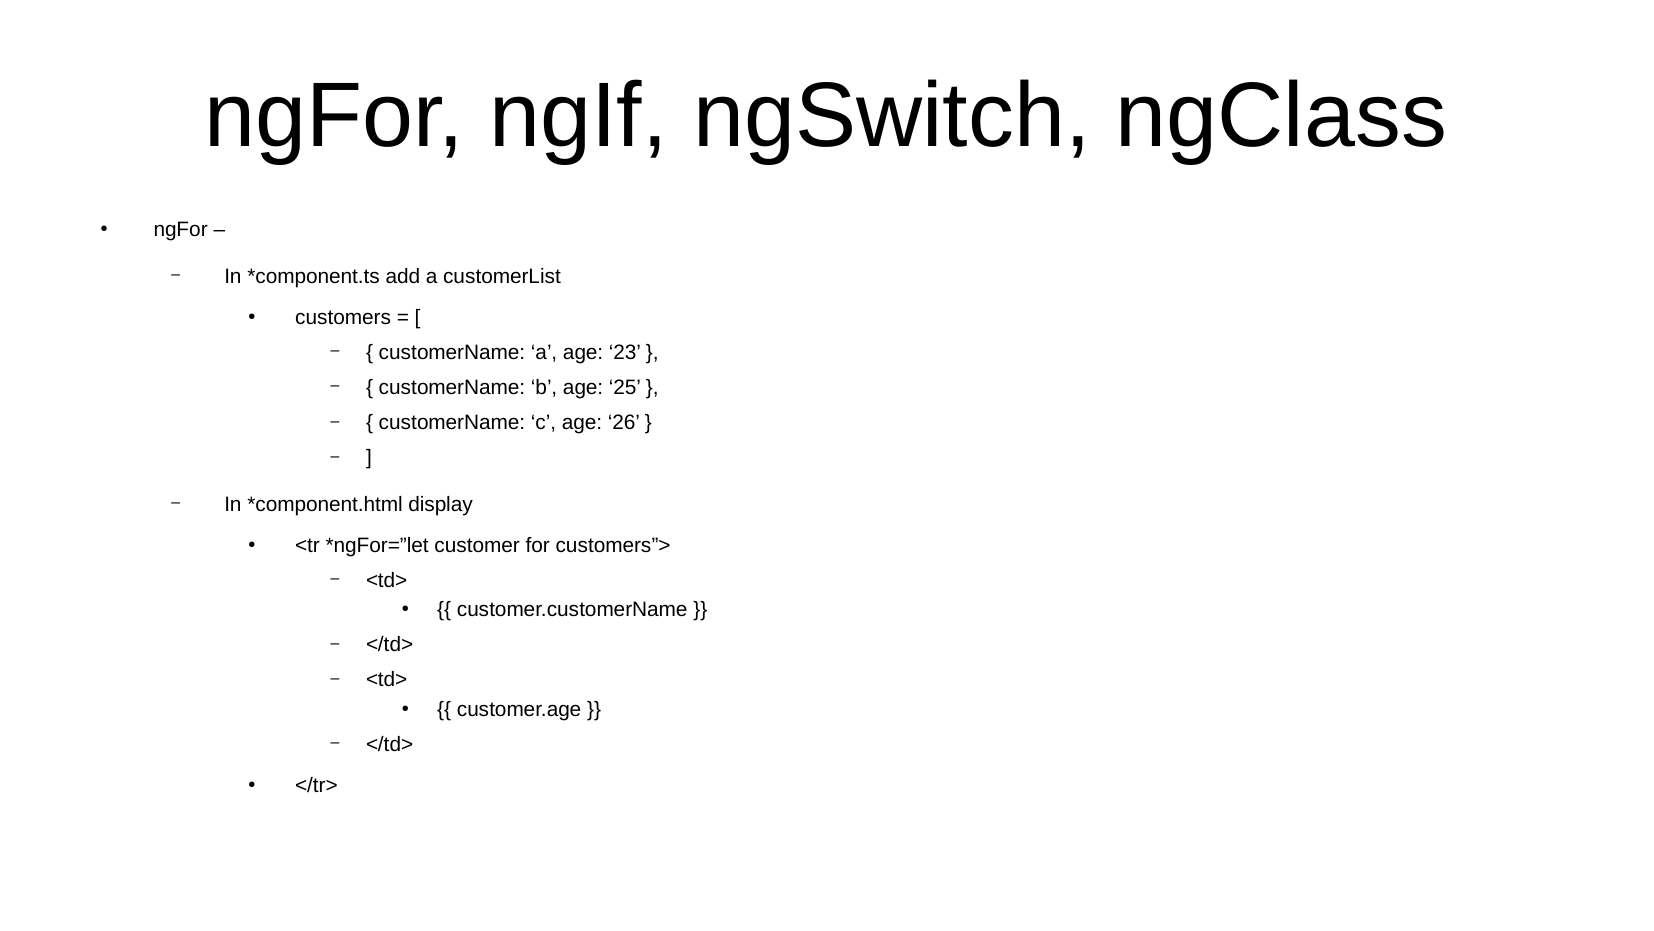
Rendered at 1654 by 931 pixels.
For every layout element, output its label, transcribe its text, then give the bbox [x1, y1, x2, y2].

title ngFor, ngIf, ngSwitch, ngClass [82, 37, 1571, 193]
list ngFor – In *component.ts add a customerList customers = [ { customerName: ‘a’, age: ‘23’ }, { customerName: ‘b’, age: ‘25’ }, { customerName: ‘c’, age: ‘26’ } ] In *component.html display <tr *ngFor=”let customer for customers”> <td> {{ customer.customerName }} </td> <td> {{ customer.age }} </td> </tr> [82, 217, 1571, 916]
